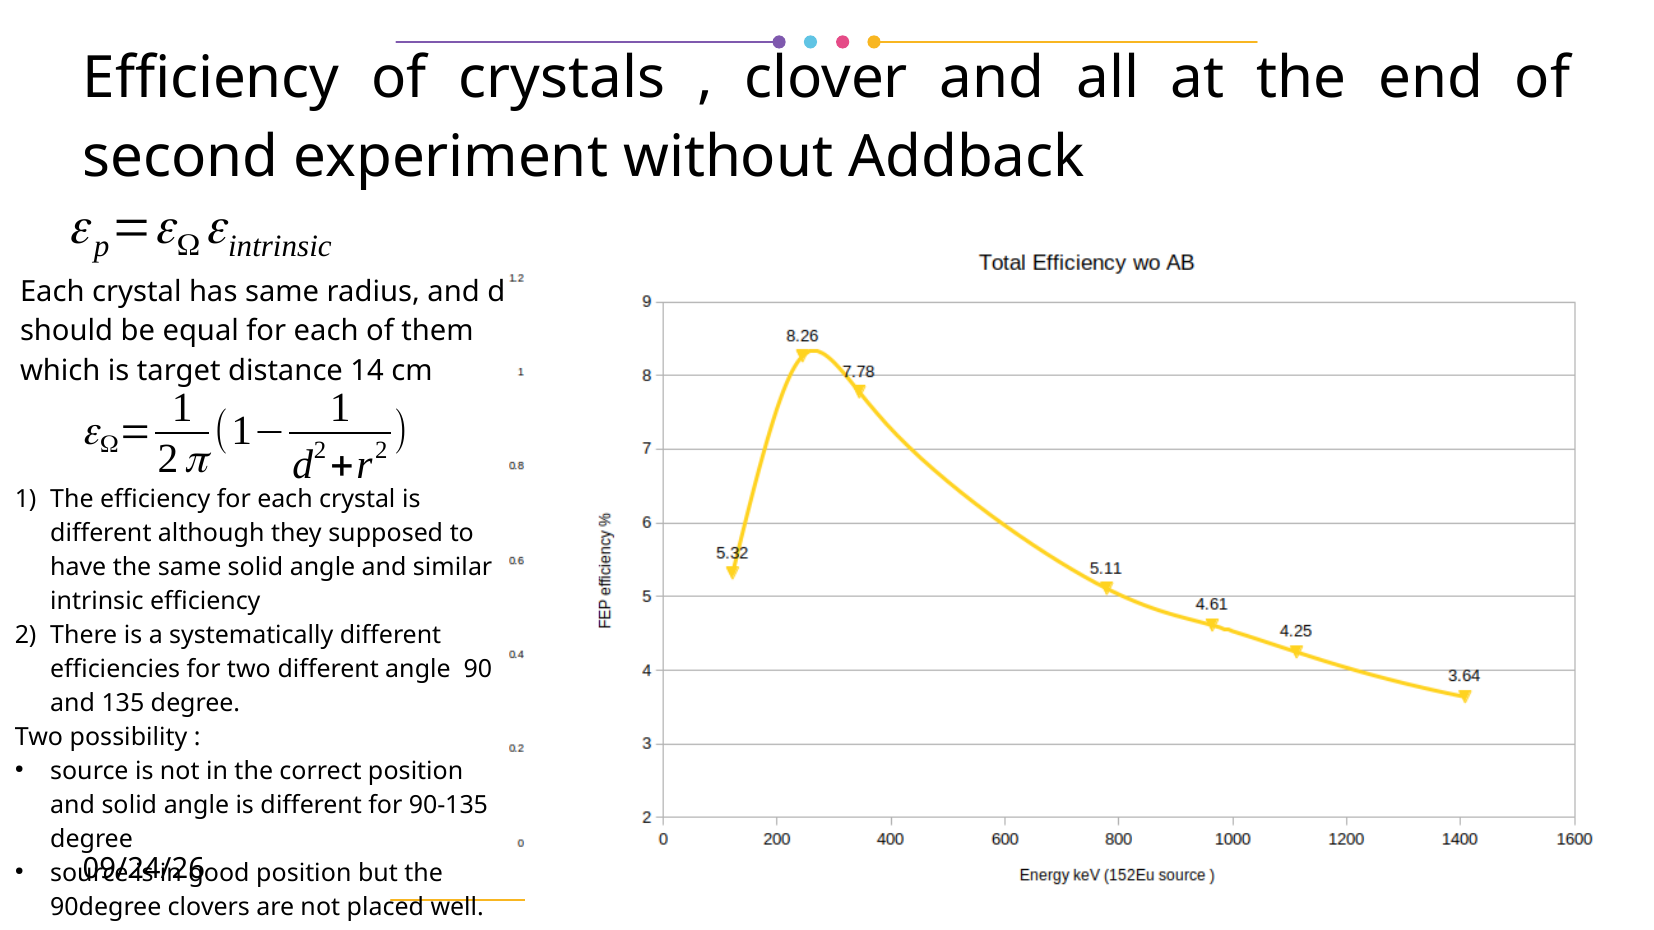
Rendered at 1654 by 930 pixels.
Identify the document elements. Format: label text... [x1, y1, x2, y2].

chart [61, 217, 338, 262]
picture [487, 192, 1651, 915]
title Efficiency of crystals , clover and all at the end of second experiment without Addback [82, 36, 1571, 193]
text_box The efficiency for each crystal is different although they supposed to have the same solid angle and similar intrinsic efficiency There is a systematically different efficiencies for two different angle 90 and 135 degree. Two possibility : source is not in the correct position and solid angle is different for 90-135 degree source is in good position but the 90degree clovers are not placed well. [0, 472, 522, 898]
text_box Each crystal has same radius, and d should be equal for each of them which is target distance 14 cm [5, 262, 526, 495]
